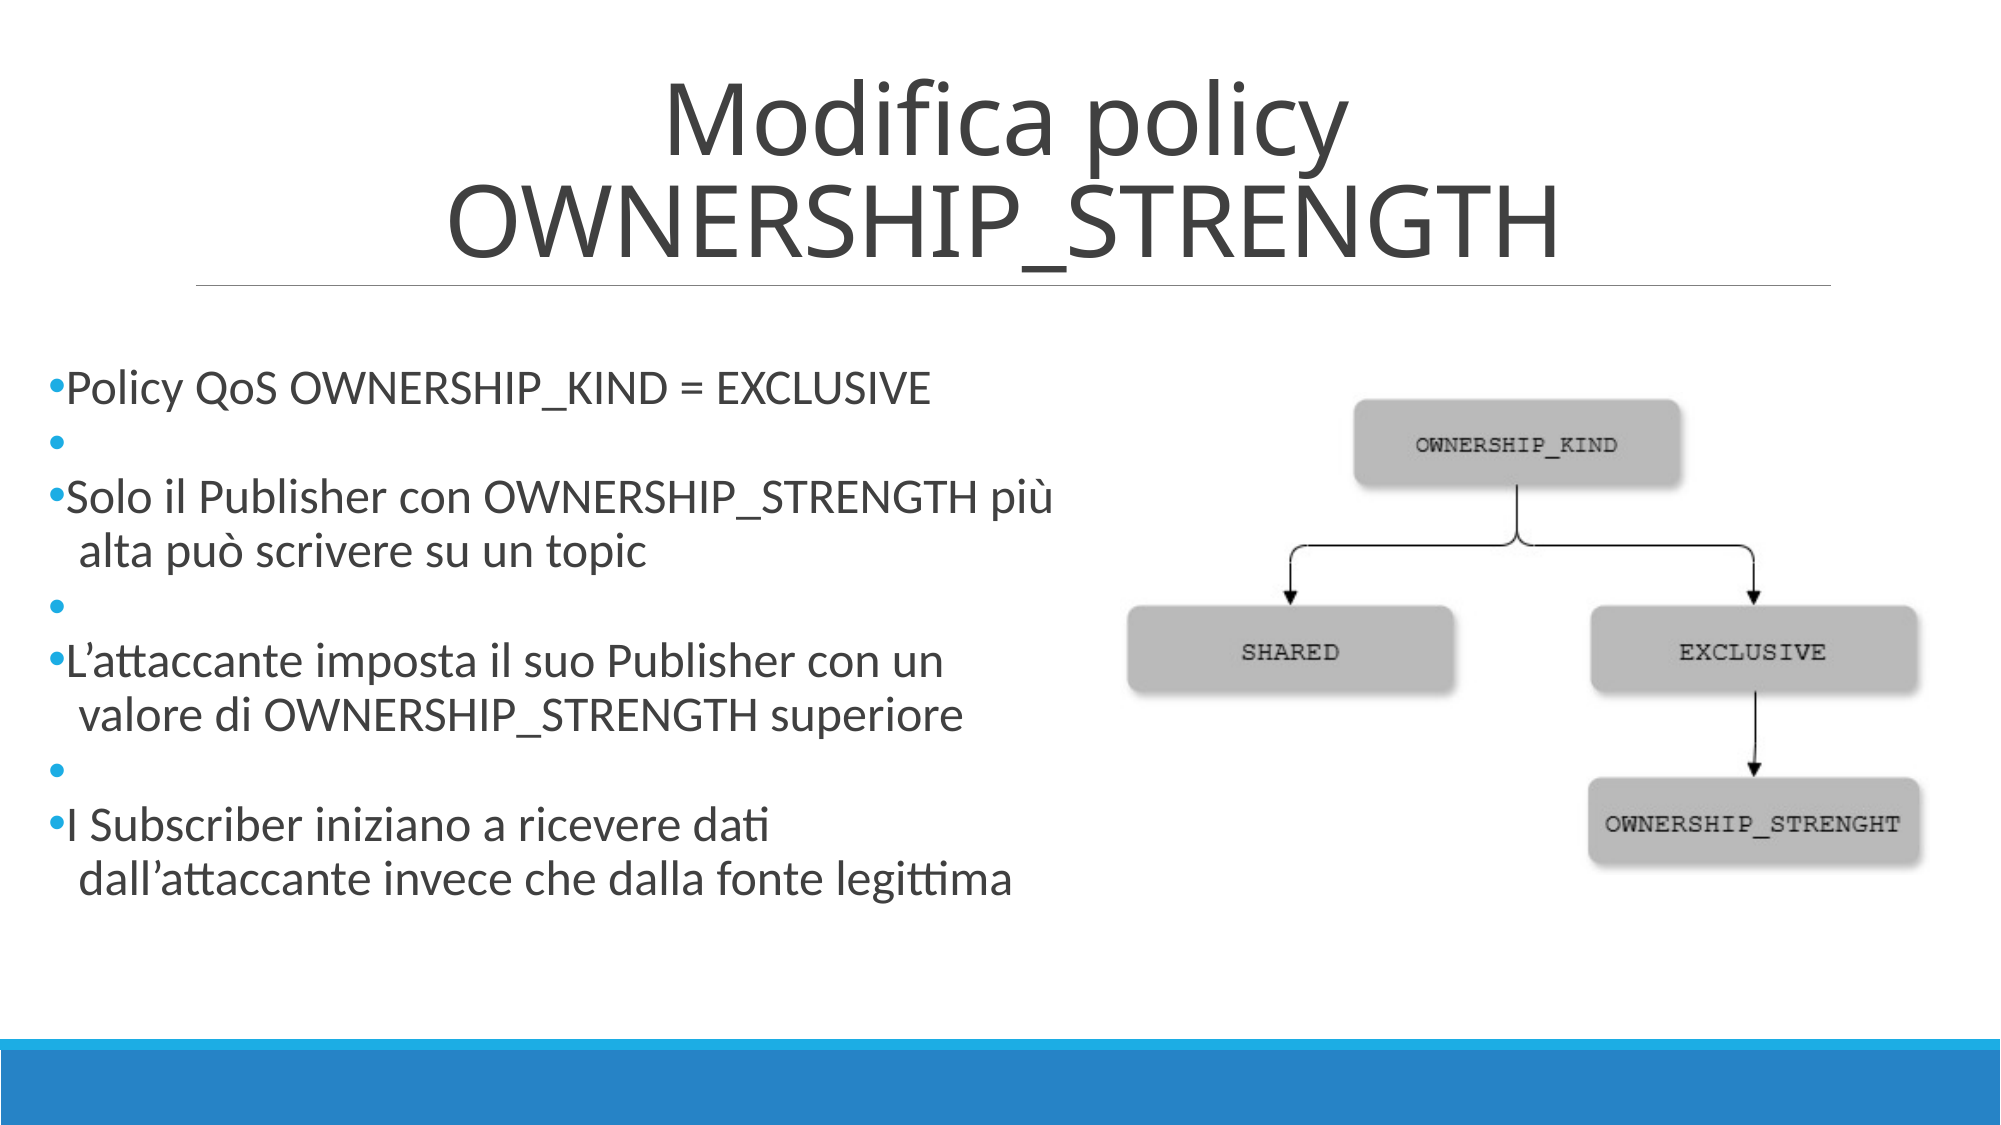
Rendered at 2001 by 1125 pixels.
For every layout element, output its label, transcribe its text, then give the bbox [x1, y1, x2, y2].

list Policy QoS OWNERSHIP_KIND = EXCLUSIVE Solo il Publisher con OWNERSHIP_STRENGTH più alta può scrivere su un topic L’attaccante imposta il suo Publisher con un valore di OWNERSHIP_STRENGTH superiore I Subscriber iniziano a ricevere dati dall’attaccante invece che dalla fonte legittima [33, 353, 1086, 914]
title Modifica policy OWNERSHIP_STRENGTH [180, 47, 1831, 286]
picture [1120, 392, 1930, 875]
